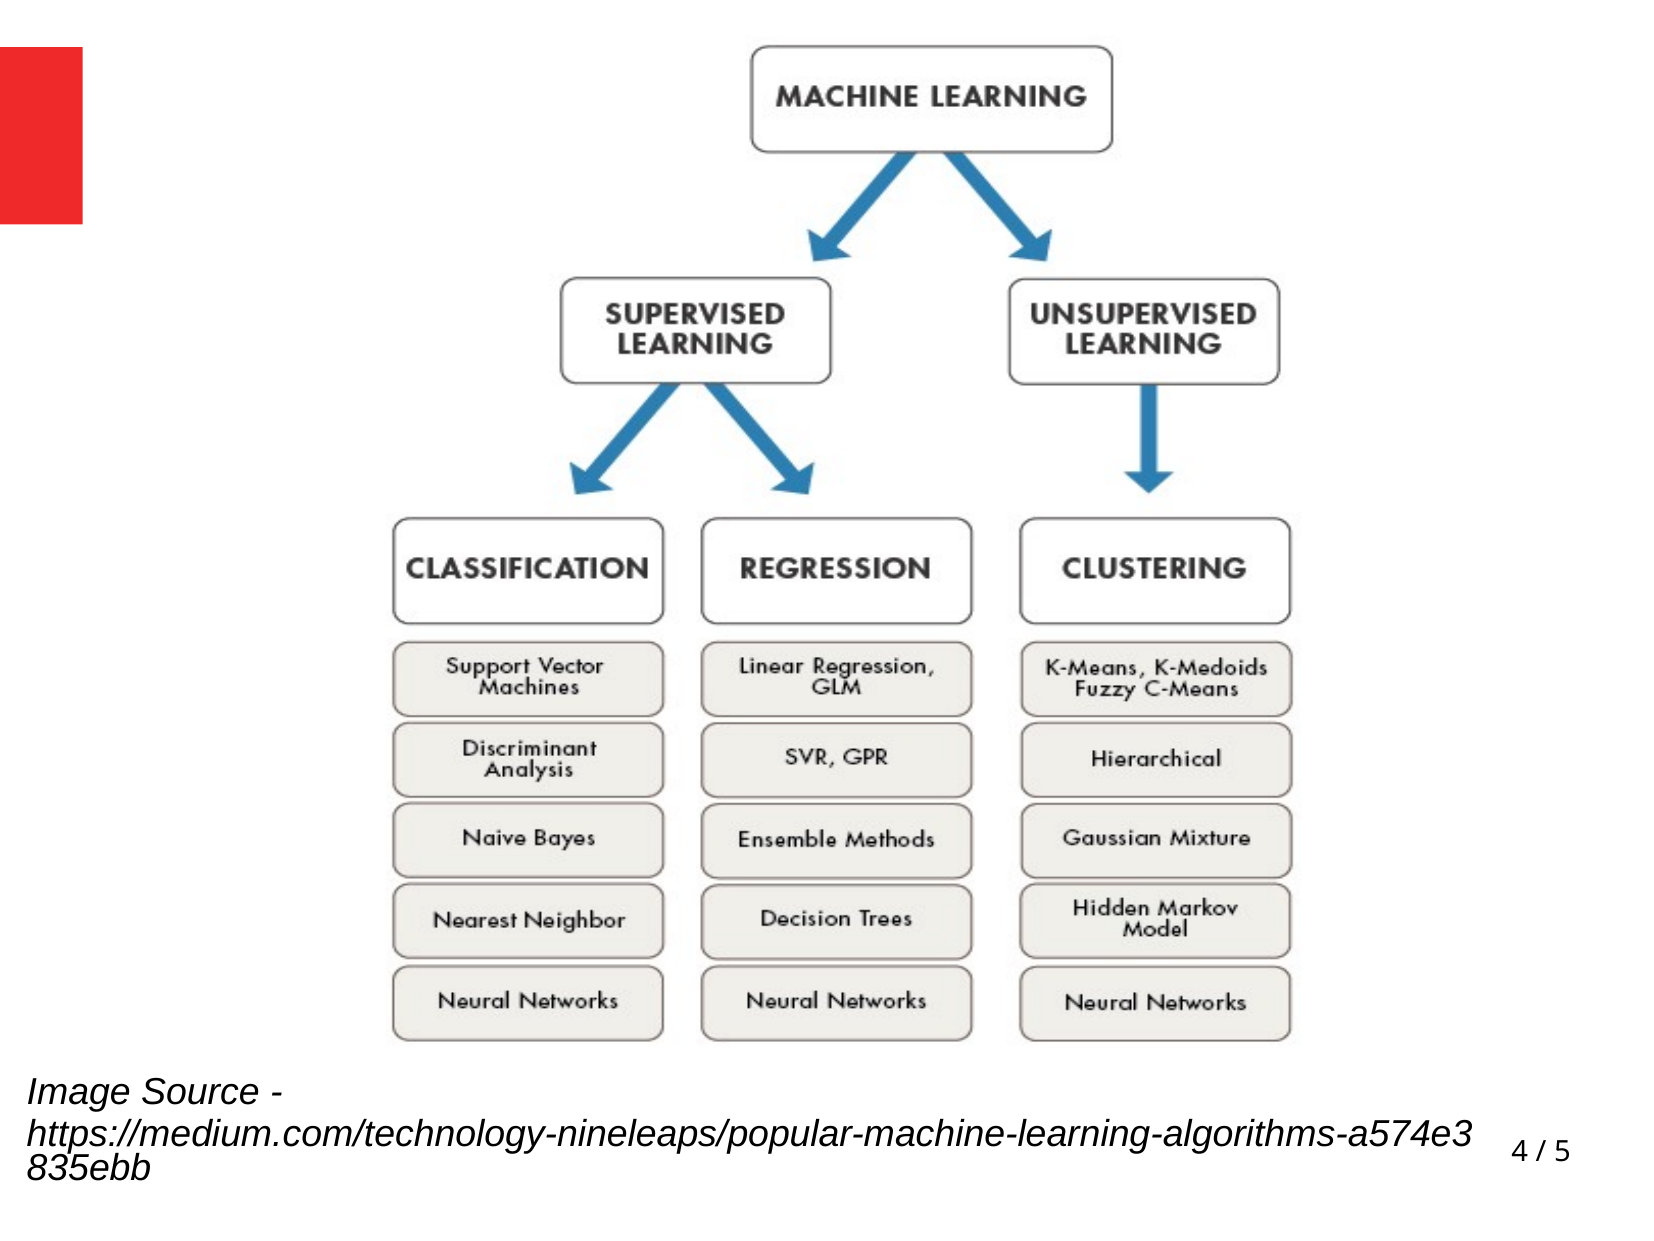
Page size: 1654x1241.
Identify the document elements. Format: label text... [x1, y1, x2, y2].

picture [354, 35, 1328, 1062]
text_box Image Source - https://medium.com/technology-nineleaps/popular-machine-learning-algorithms-a574e3835ebb [11, 1062, 1489, 1174]
